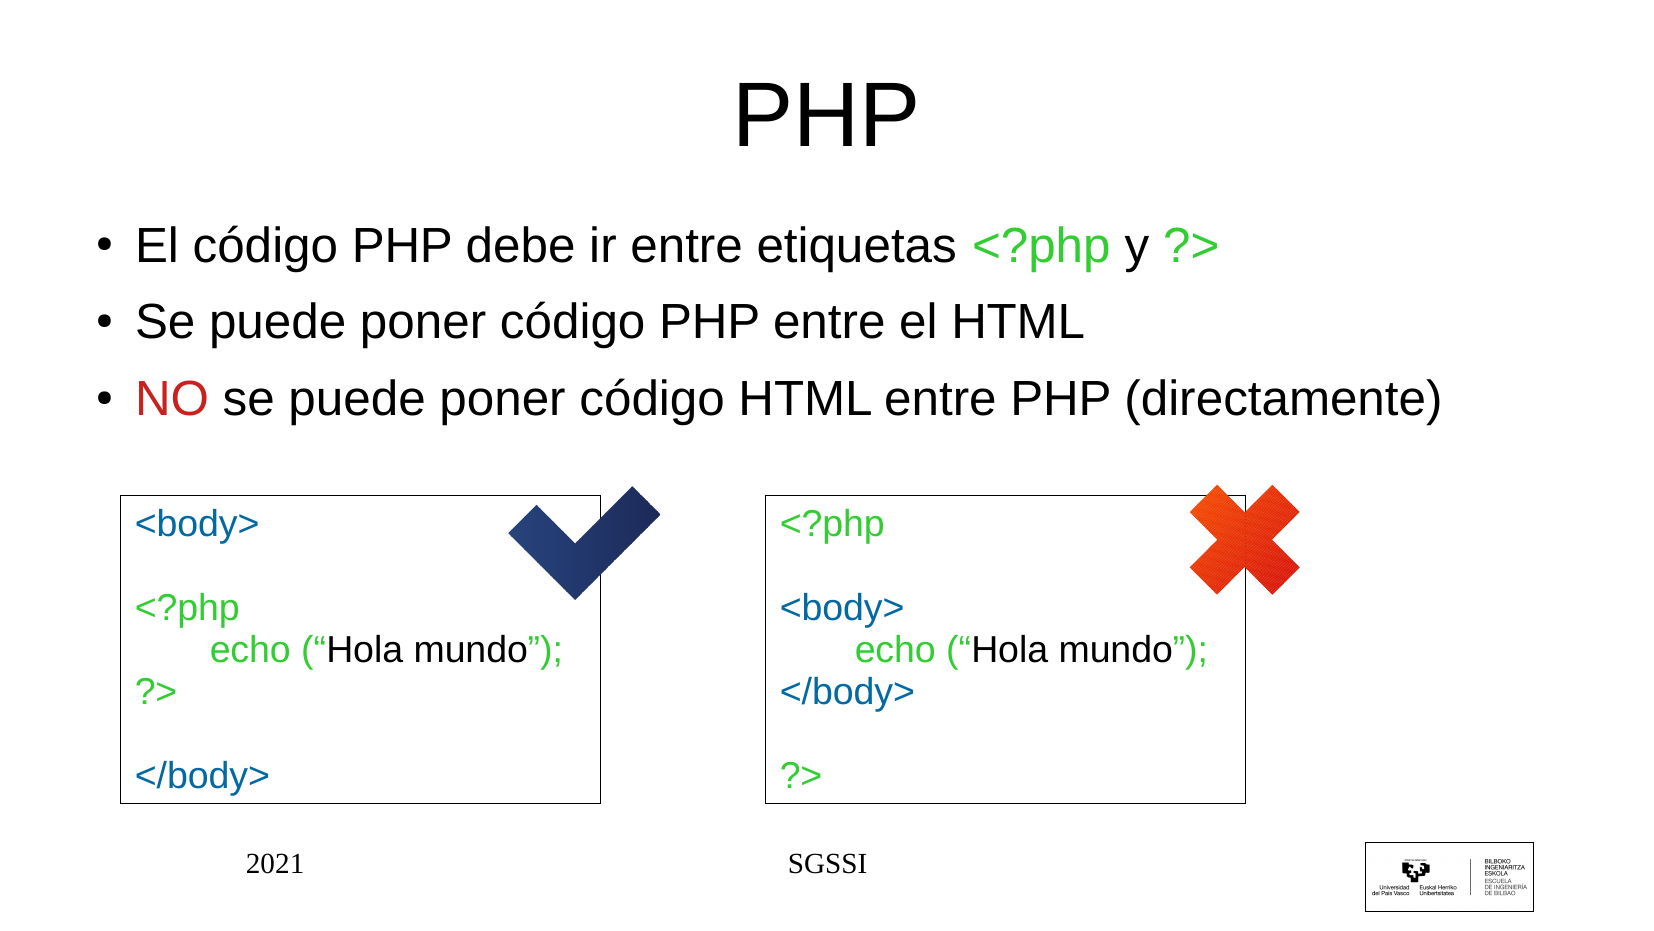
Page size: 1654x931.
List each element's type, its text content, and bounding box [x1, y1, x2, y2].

text_box <?php <body> echo (“Hola mundo”); </body> ?> [765, 495, 1246, 804]
list El código PHP debe ir entre etiquetas <?php y ?> Se puede poner código PHP entre el HTML NO se puede poner código HTML entre PHP (directamente) [82, 217, 1456, 436]
picture [508, 486, 661, 601]
picture [1185, 480, 1305, 600]
text_box <body> <?php echo (“Hola mundo”); ?> </body> [120, 495, 601, 804]
picture [1366, 843, 1533, 911]
title PHP [82, 37, 1571, 193]
